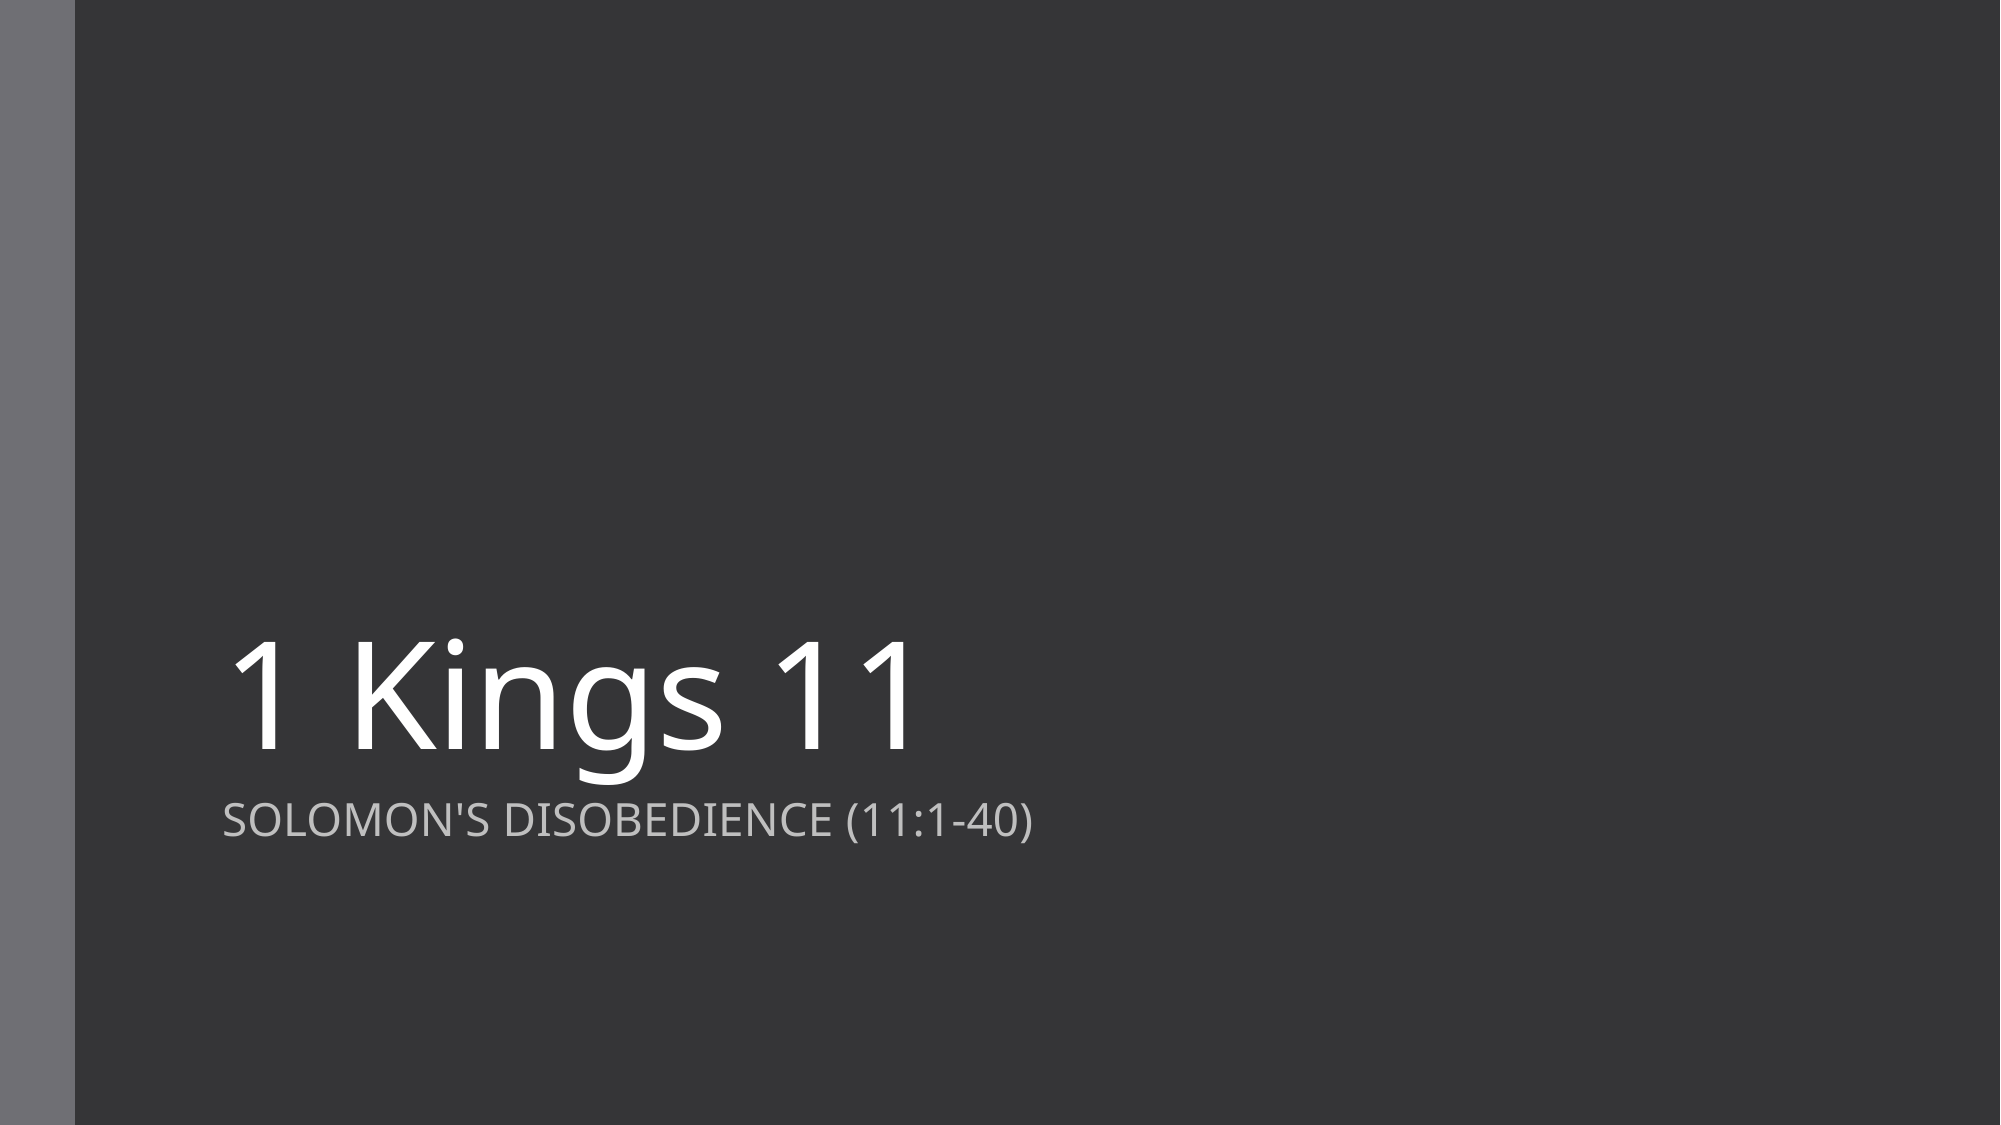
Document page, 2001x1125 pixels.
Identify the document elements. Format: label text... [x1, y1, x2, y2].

subtitle SOLOMON'S DISOBEDIENCE (11:1-40) [206, 787, 1752, 1066]
title 1 Kings 11 [206, 124, 1752, 787]
